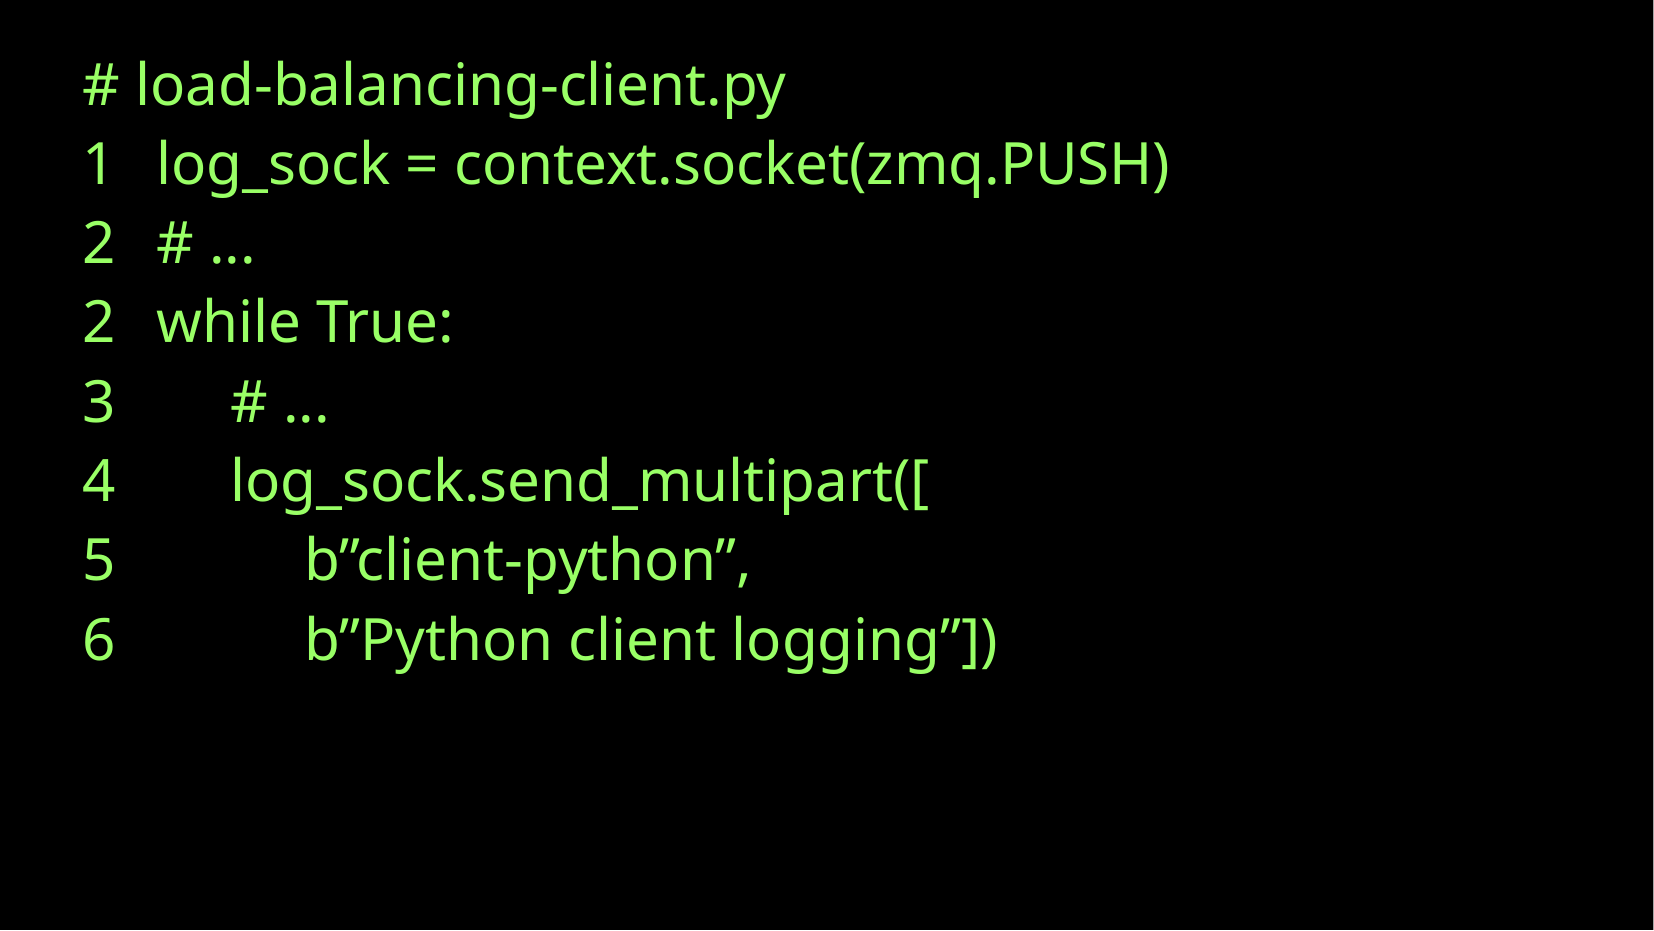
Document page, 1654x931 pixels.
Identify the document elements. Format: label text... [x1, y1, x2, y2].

subtitle # load-balancing-client.py 1 log_sock = context.socket(zmq.PUSH) 2 # ... 2 while True: 3 # ... 4 log_sock.send_multipart([ 5 b”client-python”, 6 b”Python client logging”]) [82, 42, 1571, 763]
